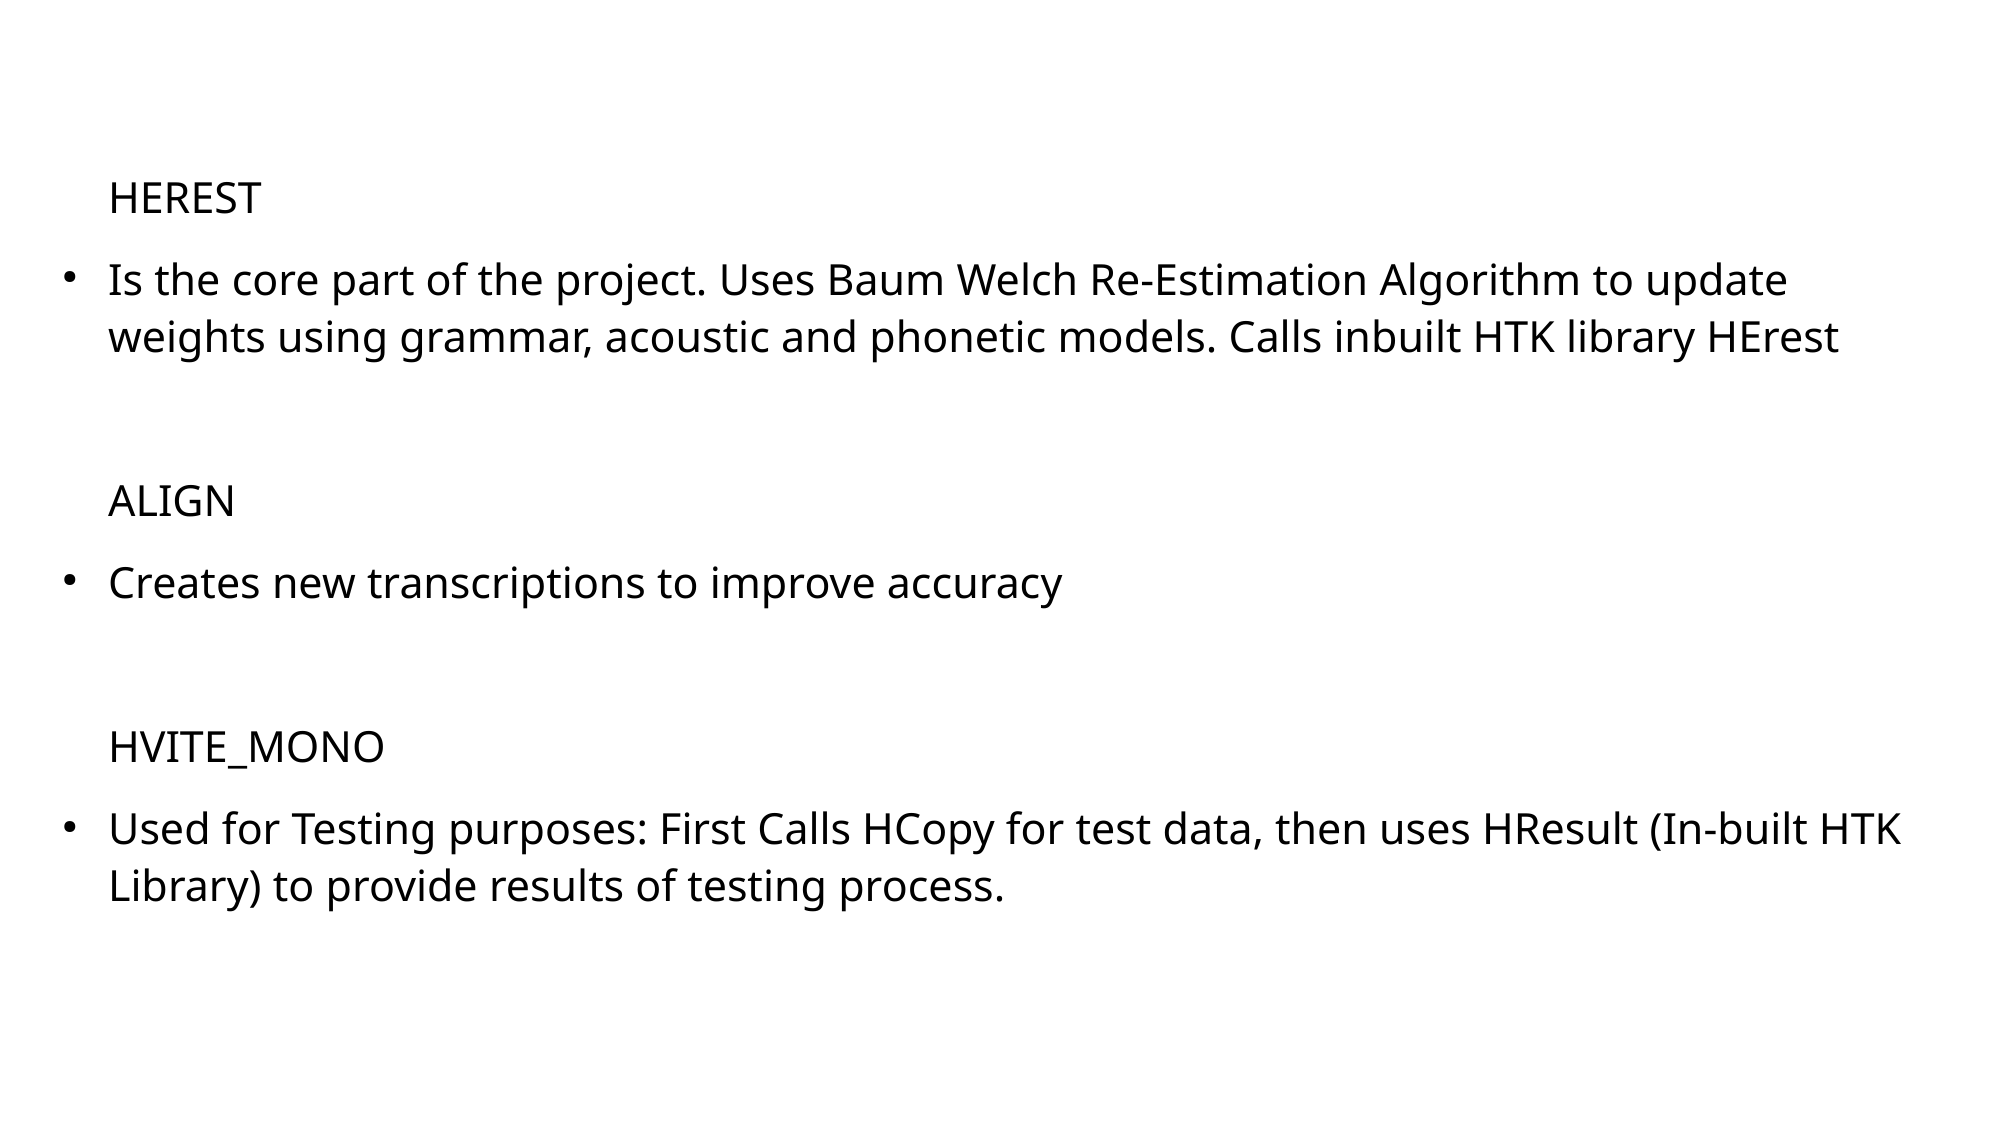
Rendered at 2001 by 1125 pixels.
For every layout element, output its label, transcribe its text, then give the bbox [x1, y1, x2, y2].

list HEREST Is the core part of the project. Uses Baum Welch Re-Estimation Algorithm to update weights using grammar, acoustic and phonetic models. Calls inbuilt HTK library HErest ALIGN Creates new transcriptions to improve accuracy HVITE_MONO Used for Testing purposes: First Calls HCopy for test data, then uses HResult (In-built HTK Library) to provide results of testing process. [47, 165, 1911, 913]
